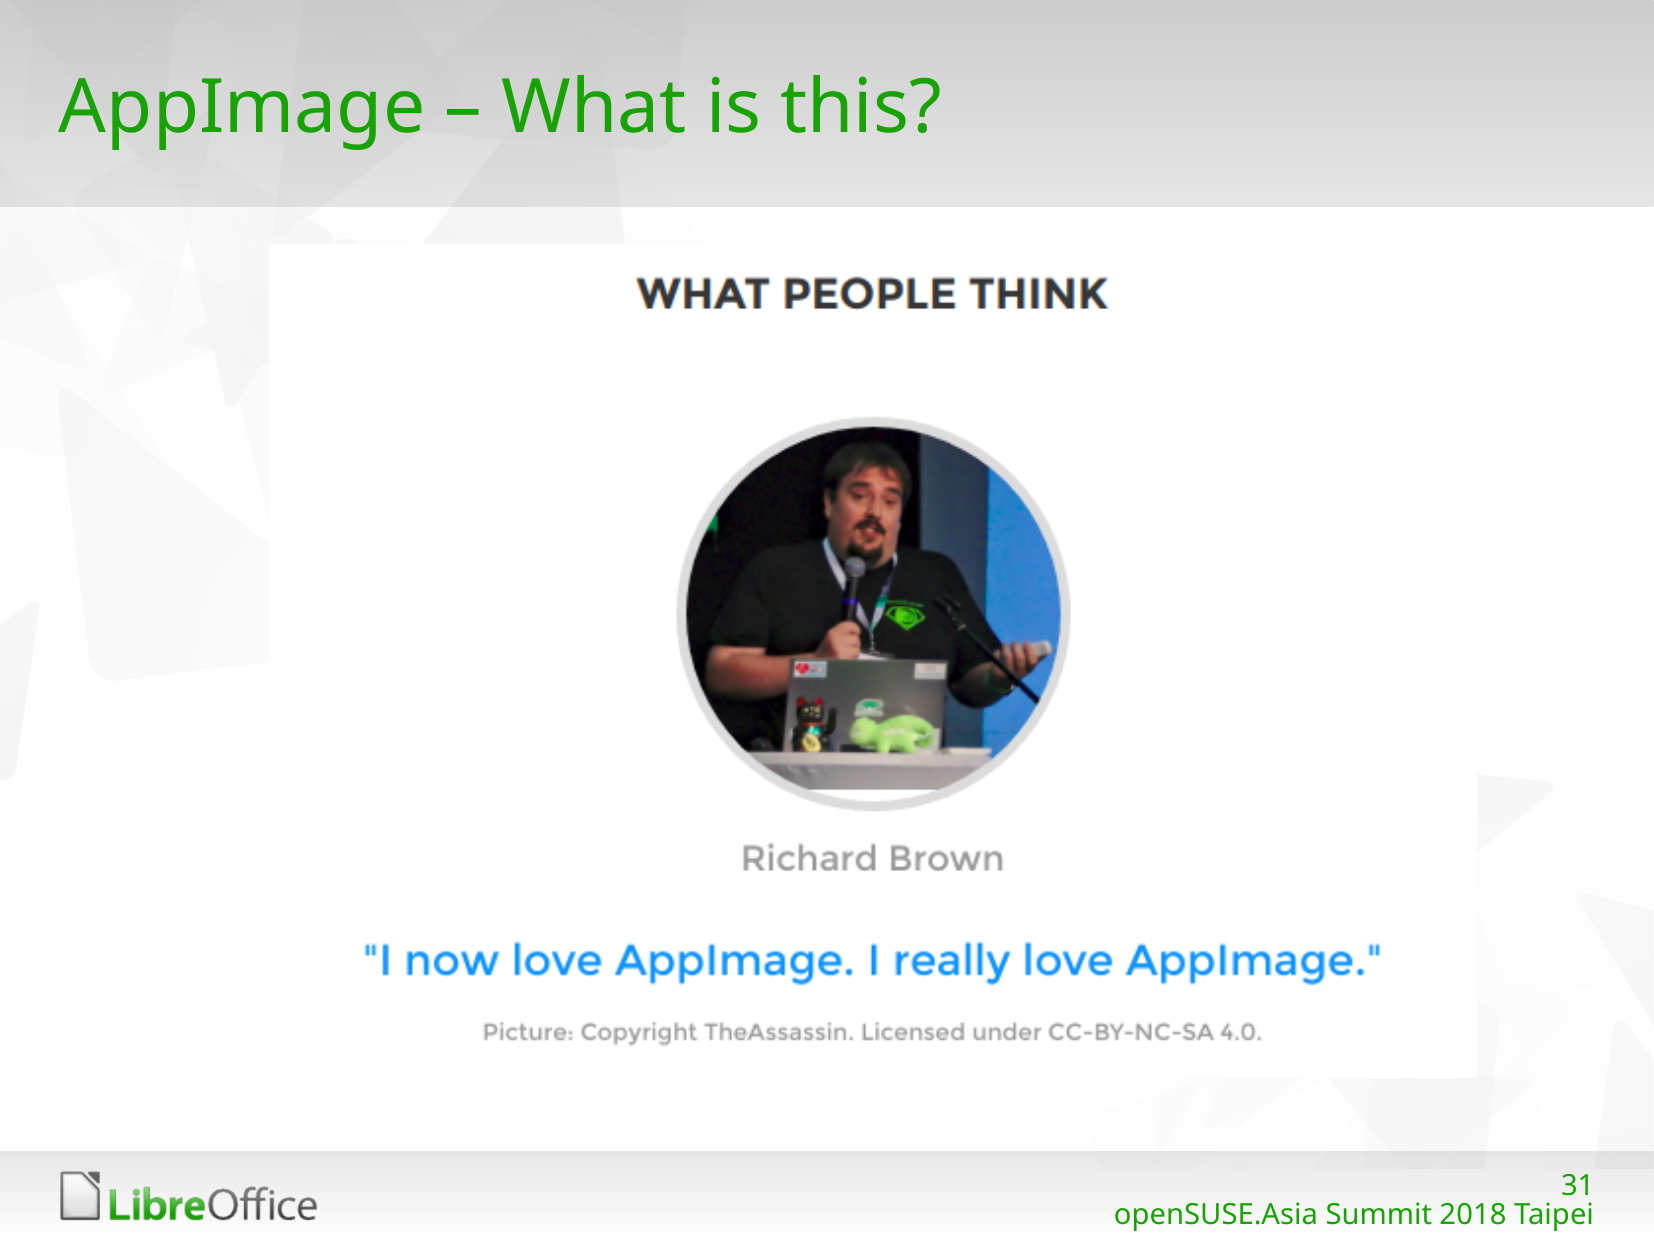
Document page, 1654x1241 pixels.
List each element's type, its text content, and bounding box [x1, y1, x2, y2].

picture [41, 1152, 337, 1240]
picture [0, 0, 1654, 1169]
title AppImage – What is this? [59, 29, 1595, 178]
